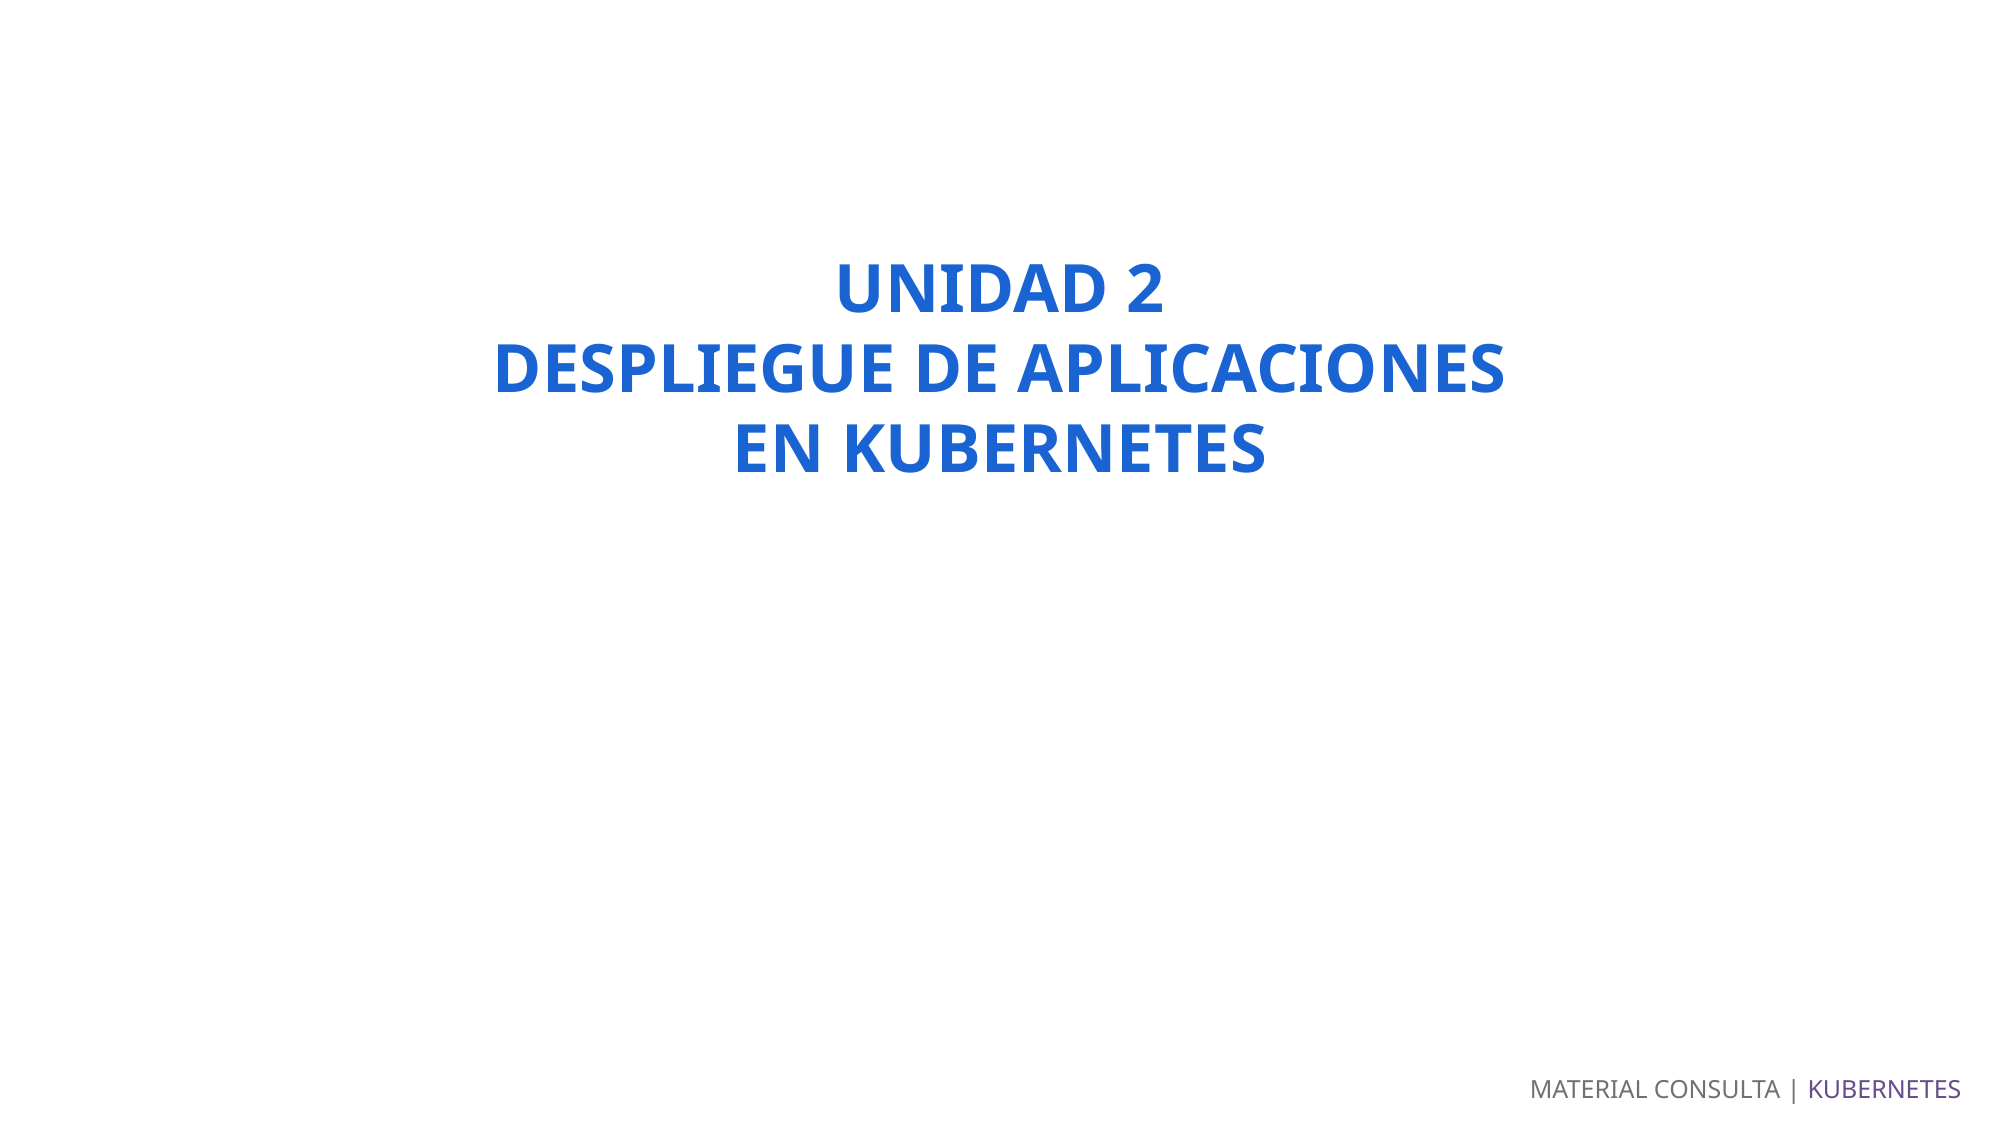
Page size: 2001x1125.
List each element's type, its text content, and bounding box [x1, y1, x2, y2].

text_box MATERIAL CONSULTA | KUBERNETES [1331, 1069, 1977, 1125]
text_box UNIDAD 2 DESPLIEGUE DE APLICACIONES EN KUBERNETES [461, 200, 1539, 531]
